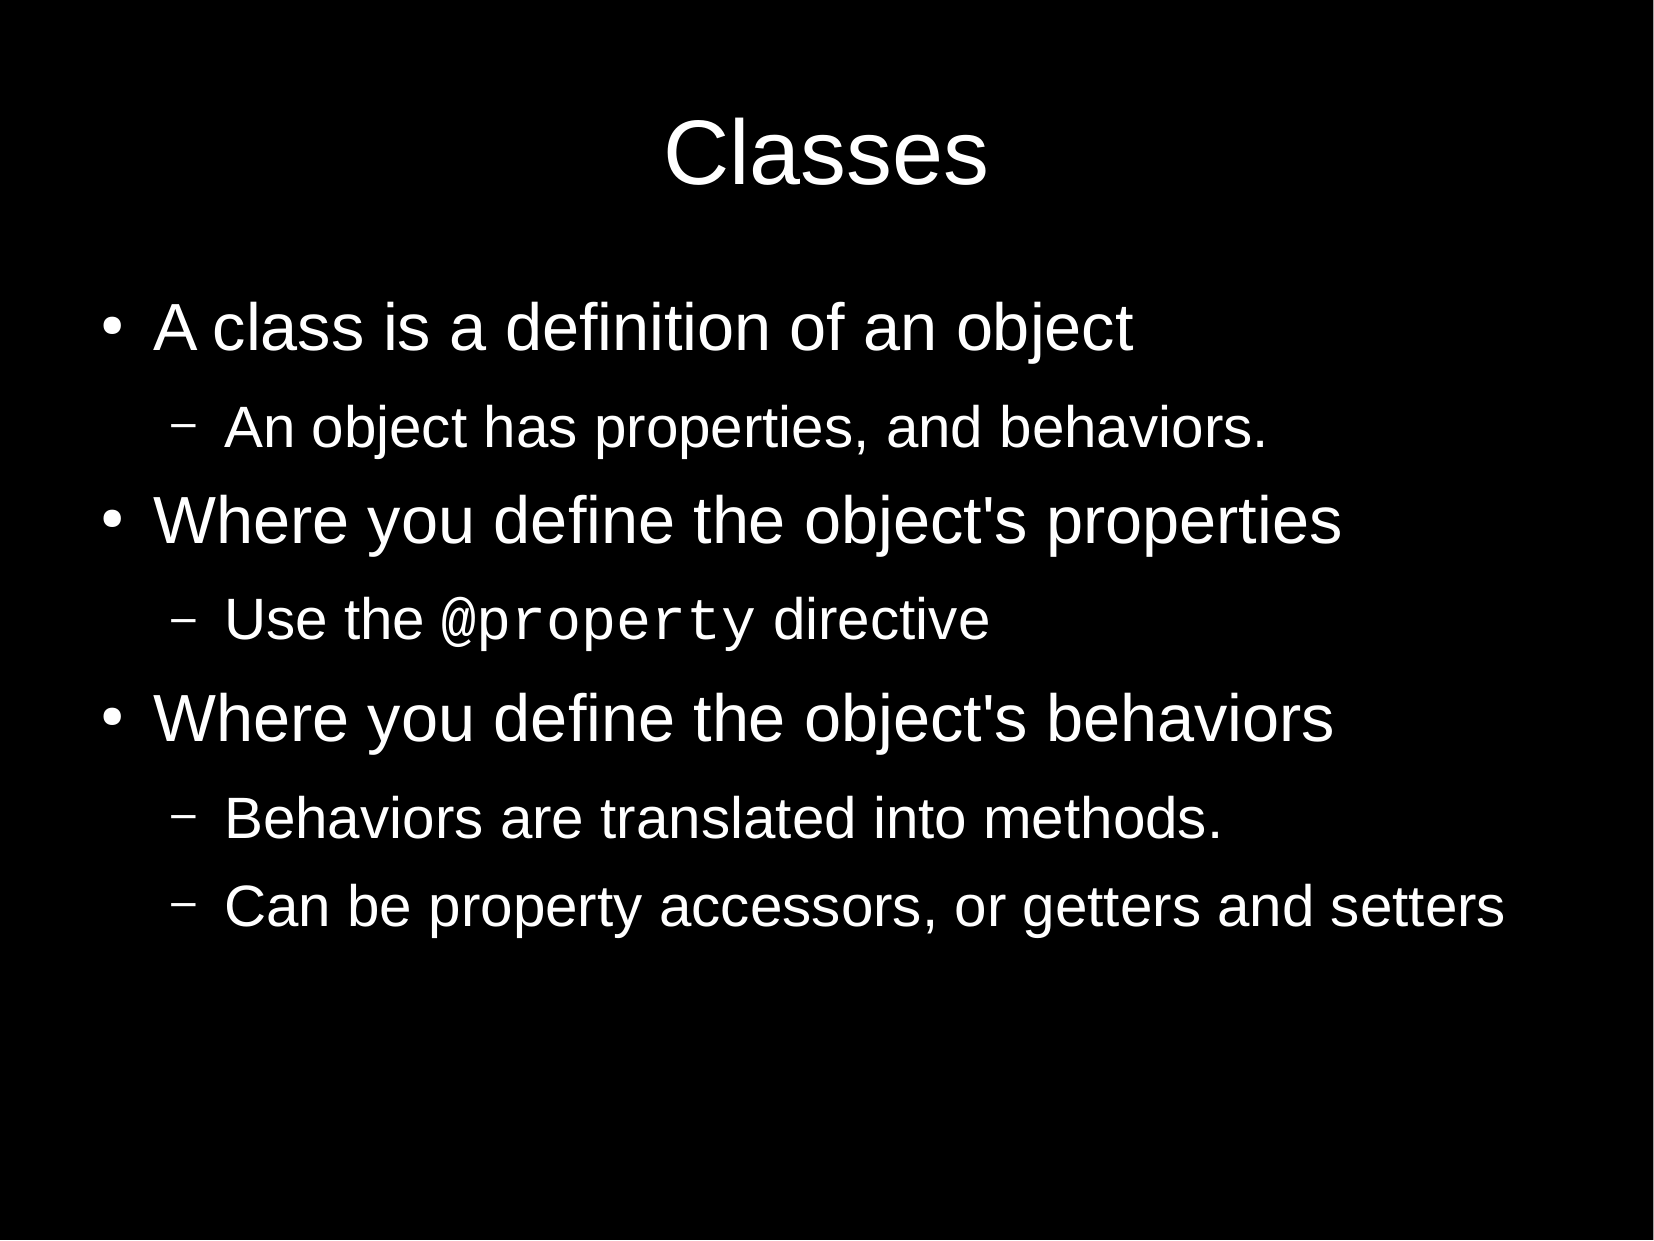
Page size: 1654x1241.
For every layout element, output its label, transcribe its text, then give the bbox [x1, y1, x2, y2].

list A class is a definition of an object An object has properties, and behaviors. Where you define the object's properties Use the @property directive Where you define the object's behaviors Behaviors are translated into methods. Can be property accessors, or getters and setters [82, 290, 1571, 1010]
title Classes [82, 49, 1571, 257]
